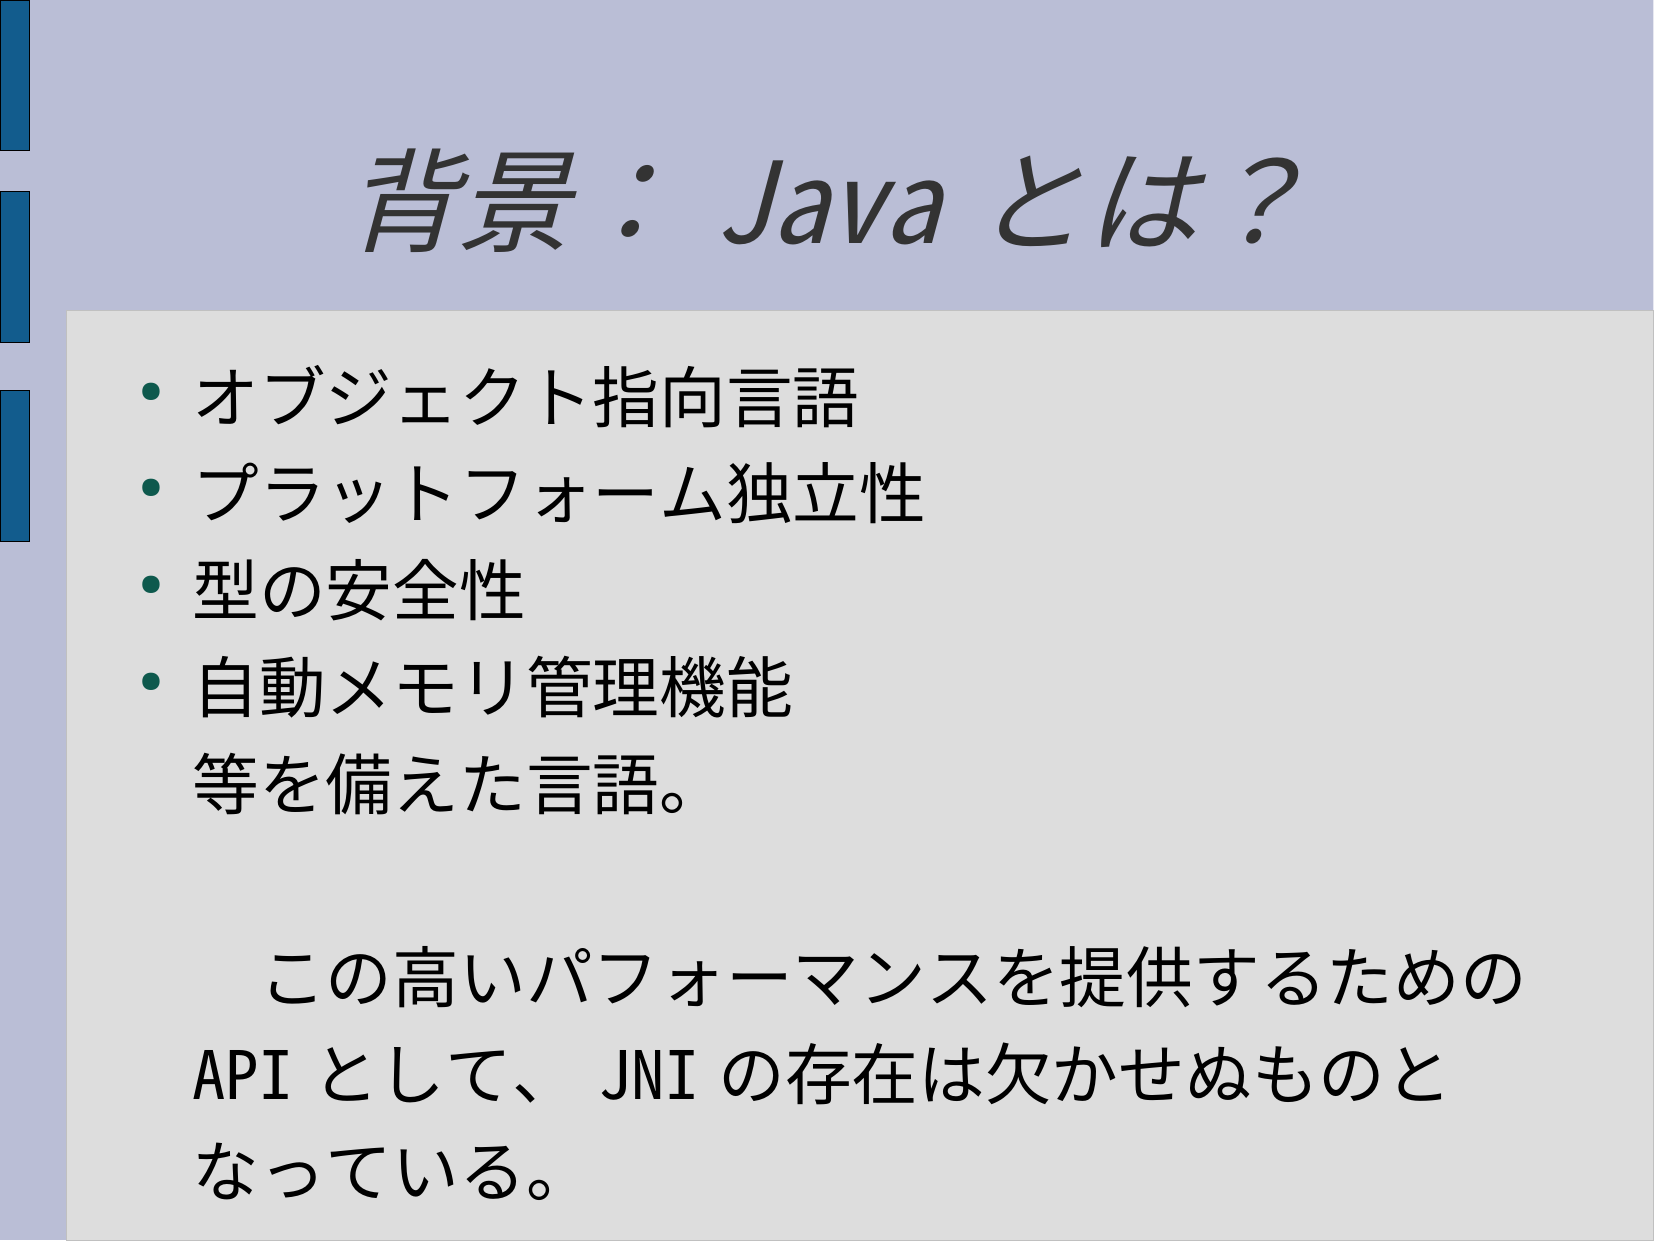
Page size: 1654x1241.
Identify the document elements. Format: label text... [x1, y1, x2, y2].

list オブジェクト指向言語 プラットフォーム独立性 型の安全性 自動メモリ管理機能 等を備えた言語。 この高いパフォーマンスを提供するためのAPIとして、JNIの存在は欠かせぬものとなっている。 [121, 344, 1534, 1193]
title 背景：Javaとは？ [121, 91, 1534, 299]
